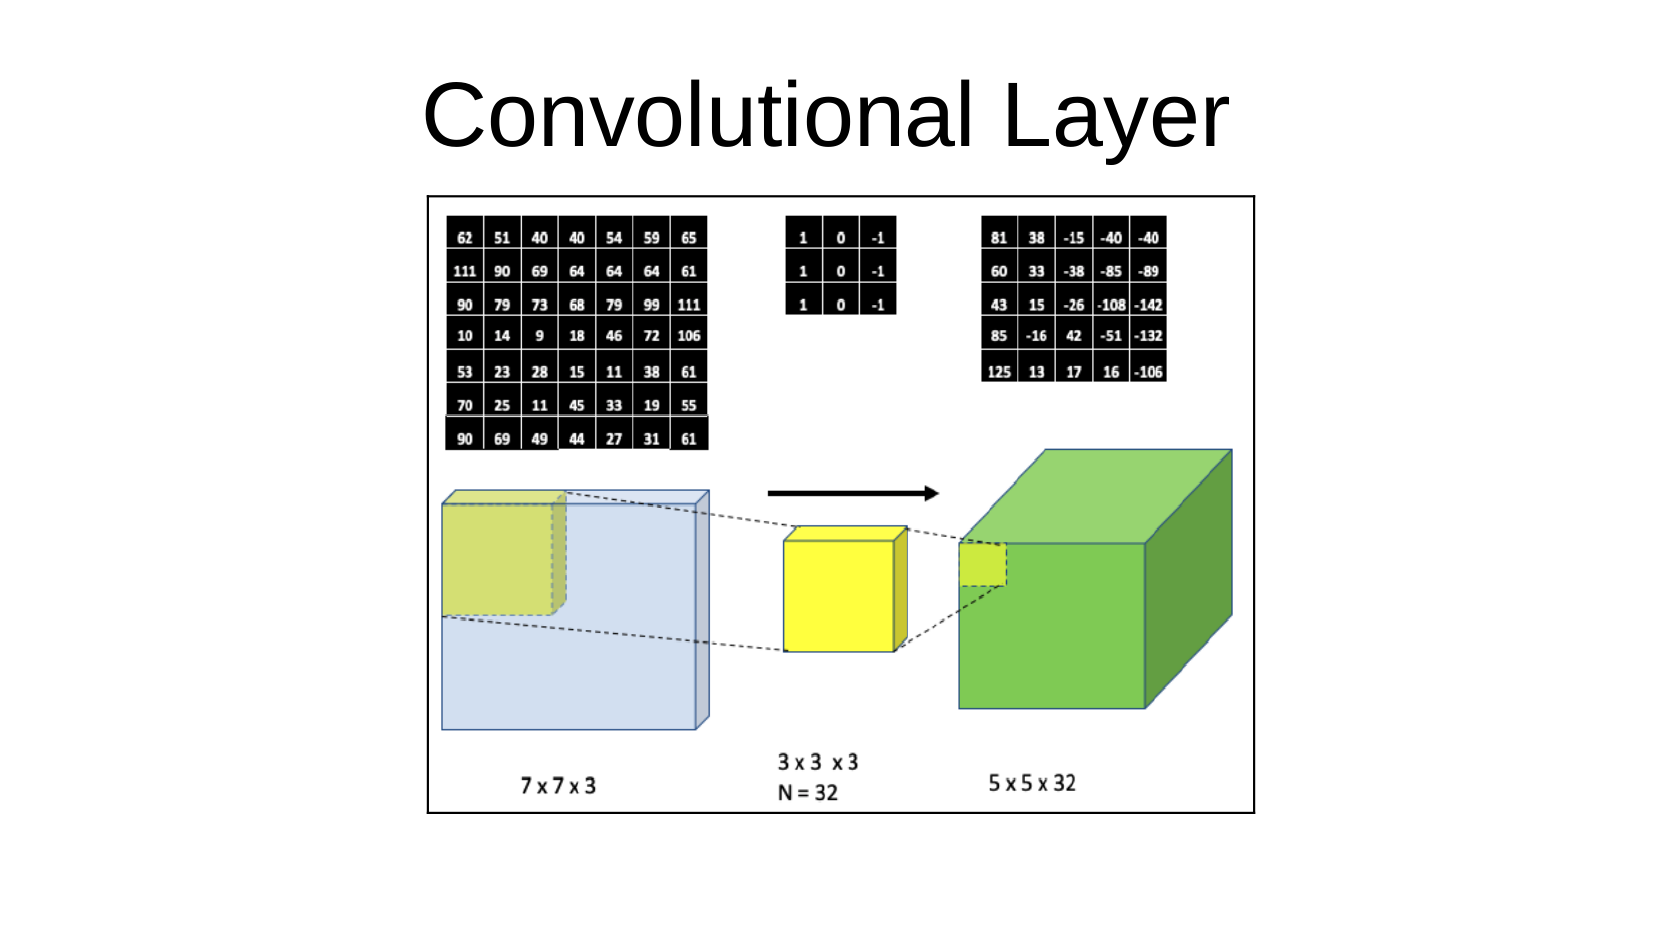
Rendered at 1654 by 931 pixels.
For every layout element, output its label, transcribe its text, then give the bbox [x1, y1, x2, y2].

title Convolutional Layer [82, 37, 1571, 193]
picture [412, 188, 1265, 826]
